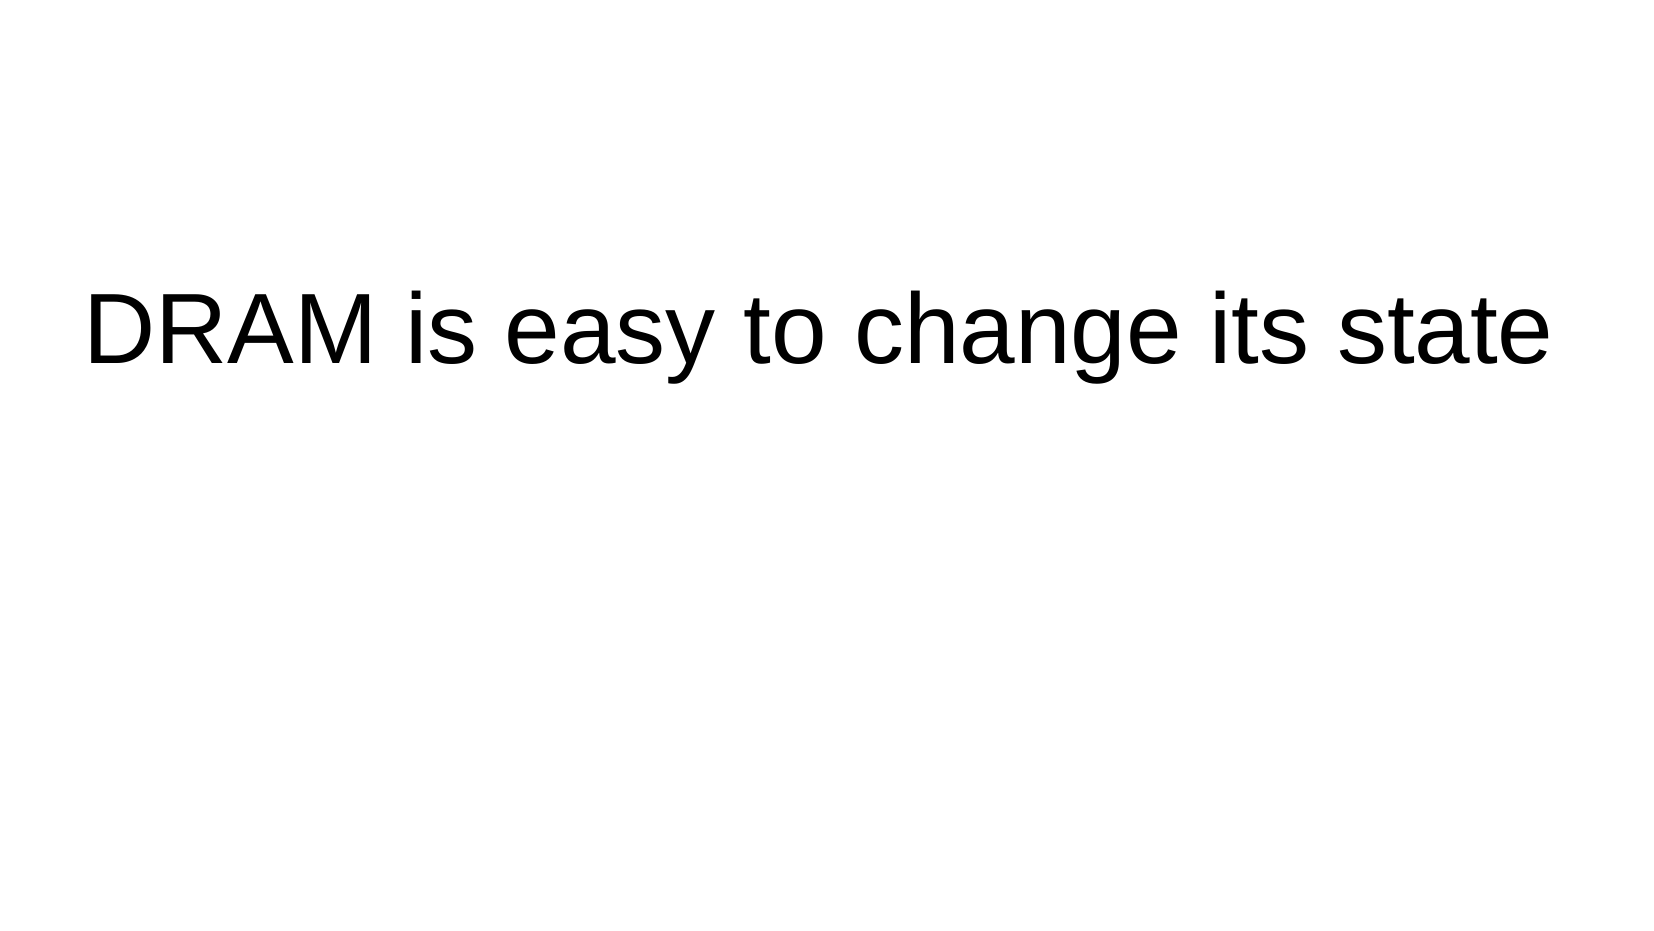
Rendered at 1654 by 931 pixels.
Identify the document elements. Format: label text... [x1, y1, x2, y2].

text_box DRAM is easy to change its state [68, 265, 1571, 393]
